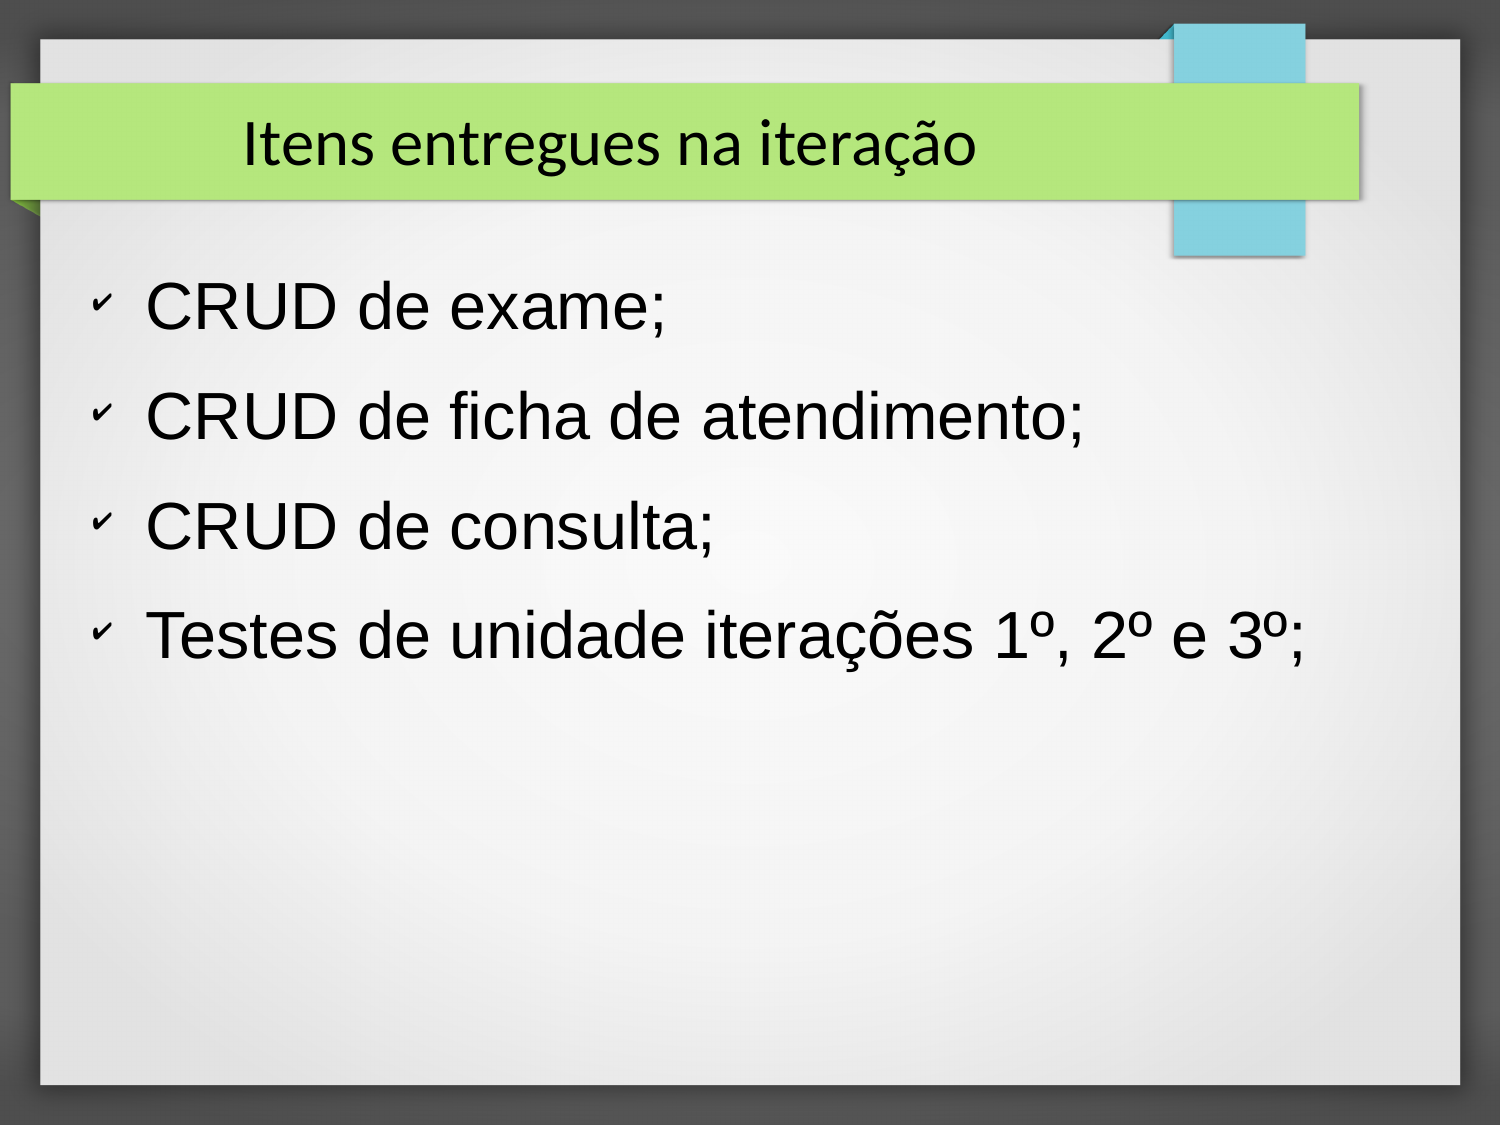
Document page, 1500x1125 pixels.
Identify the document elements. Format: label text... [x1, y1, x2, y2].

text_box Itens entregues na iteração [75, 85, 1147, 193]
picture [0, 0, 1500, 1125]
list CRUD de exame; CRUD de ficha de atendimento; CRUD de consulta; Testes de unidade iterações 1º, 2º e 3º; [75, 263, 1425, 916]
